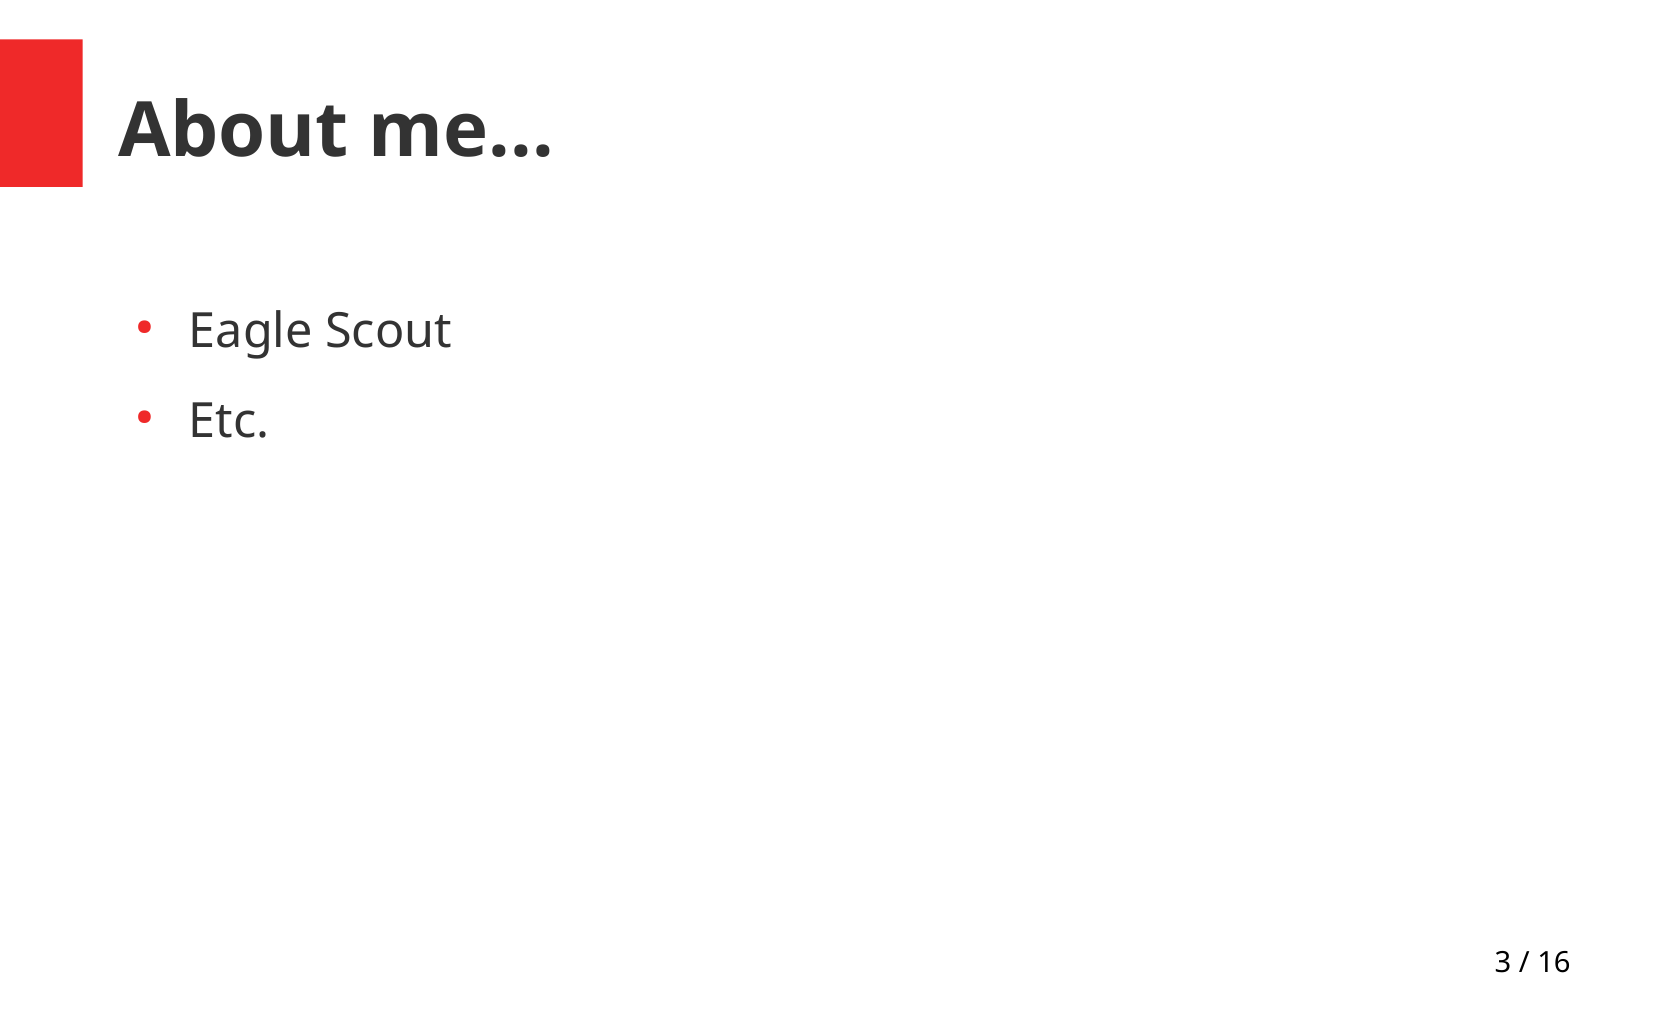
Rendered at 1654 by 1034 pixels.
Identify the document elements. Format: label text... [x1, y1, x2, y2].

list Eagle Scout Etc. [118, 295, 1536, 895]
title About me... [118, 41, 1571, 214]
